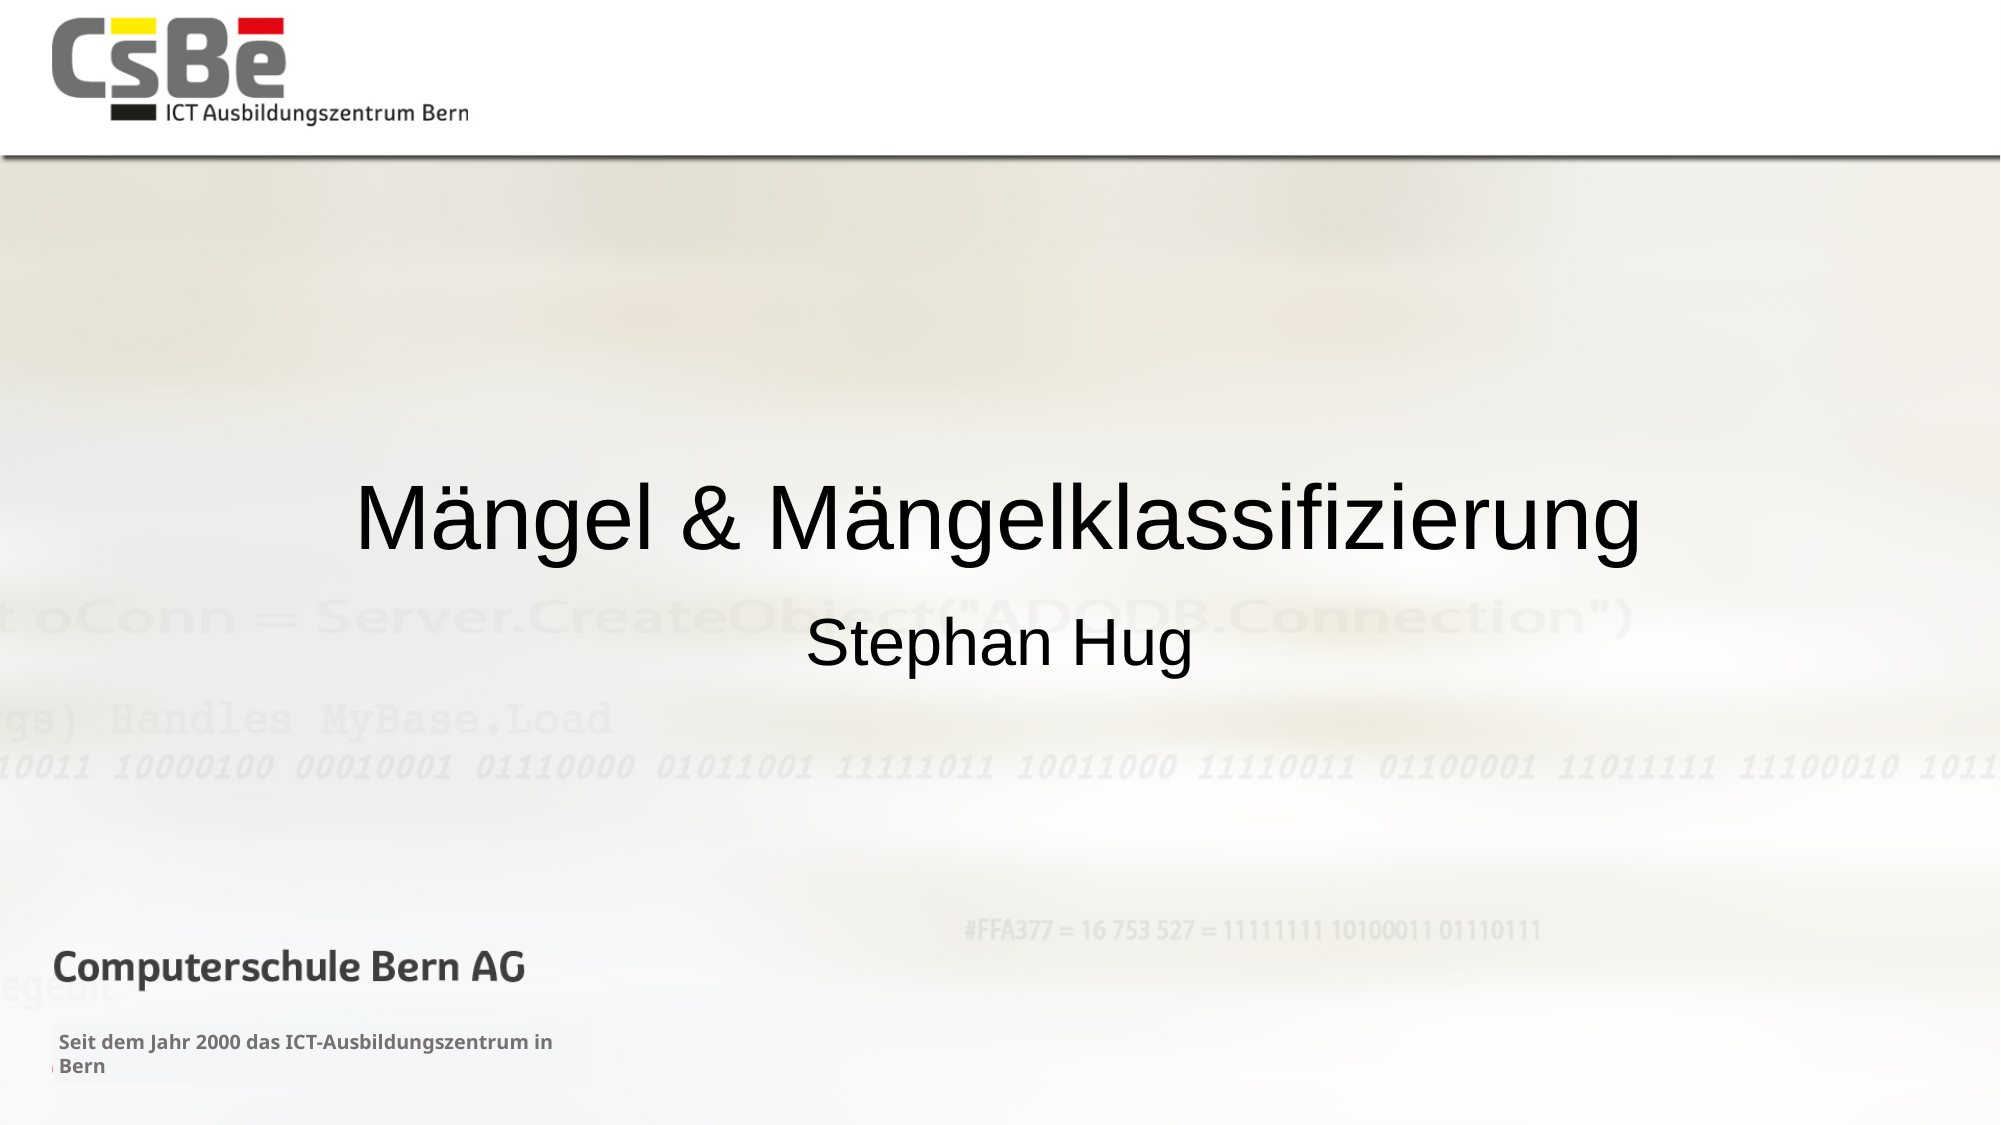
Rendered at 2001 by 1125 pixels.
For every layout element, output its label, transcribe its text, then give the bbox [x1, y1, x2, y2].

subtitle Stephan Hug [249, 590, 1750, 863]
picture [0, 0, 2001, 1125]
title Mängel & Mängelklassifizierung [249, 184, 1750, 576]
